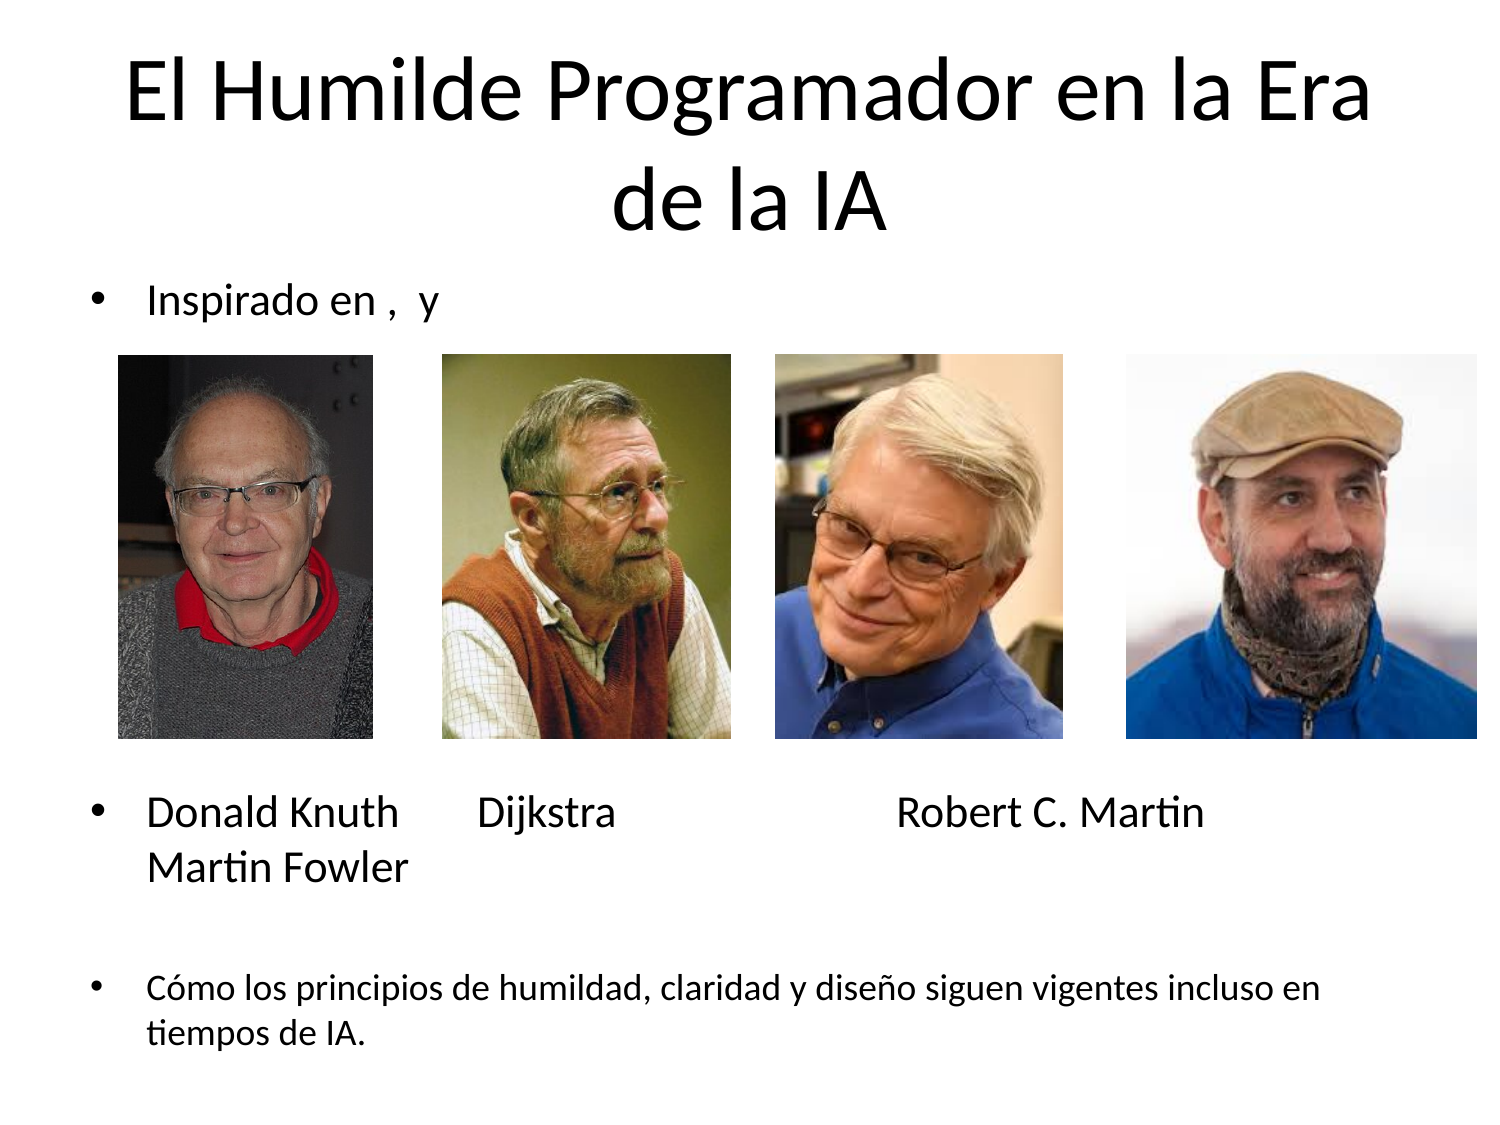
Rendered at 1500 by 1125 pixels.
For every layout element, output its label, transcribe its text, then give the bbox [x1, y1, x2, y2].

picture [775, 354, 1063, 739]
picture [118, 355, 373, 739]
list Inspirado en , y Donald Knuth Dijkstra Robert C. Martin Martin Fowler Cómo los principios de humildad, claridad y diseño siguen vigentes incluso en tiempos de IA. [75, 262, 1425, 1005]
title El Humilde Programador en la Era de la IA [75, 45, 1425, 233]
picture [442, 354, 731, 739]
picture [1126, 354, 1477, 739]
